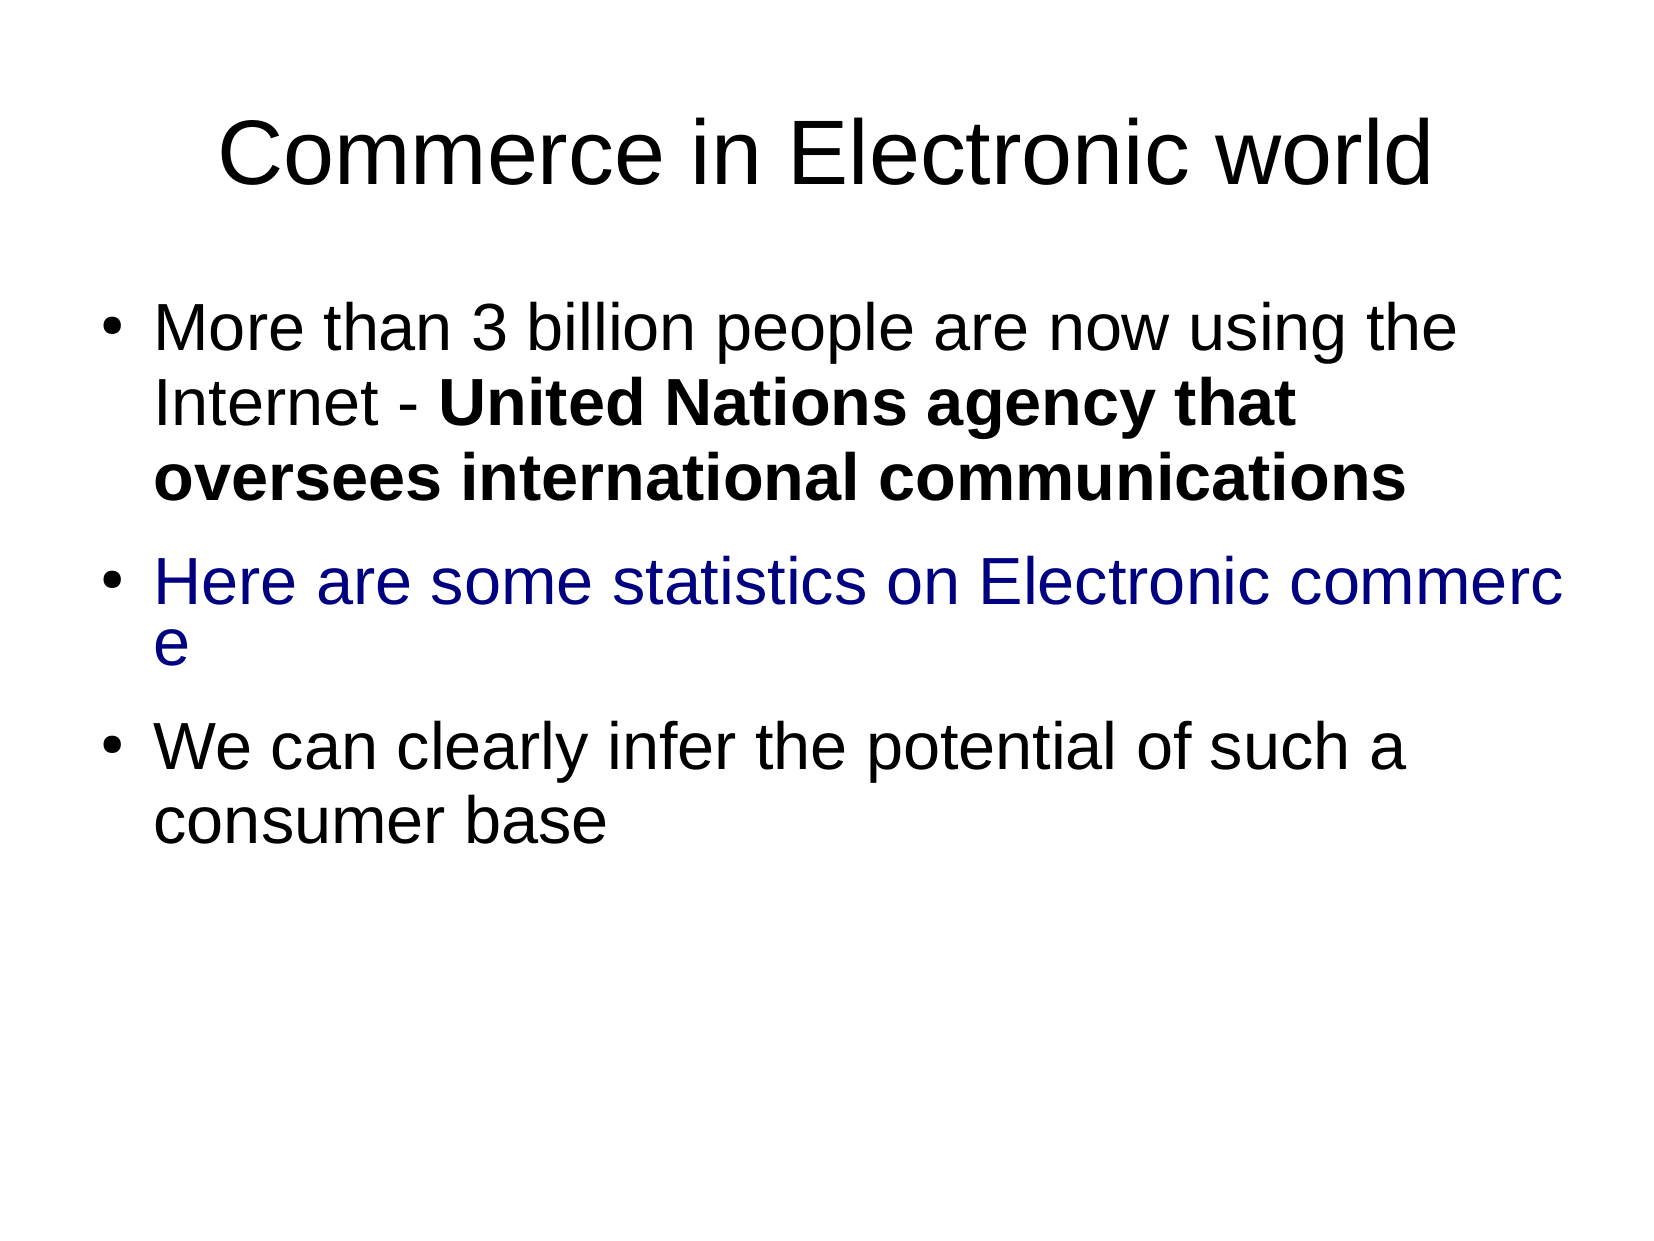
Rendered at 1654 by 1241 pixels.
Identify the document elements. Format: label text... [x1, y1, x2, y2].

list More than 3 billion people are now using the Internet - United Nations agency that oversees international communications Here are some statistics on Electronic commerce We can clearly infer the potential of such a consumer base [82, 290, 1571, 1010]
title Commerce in Electronic world [82, 49, 1571, 257]
